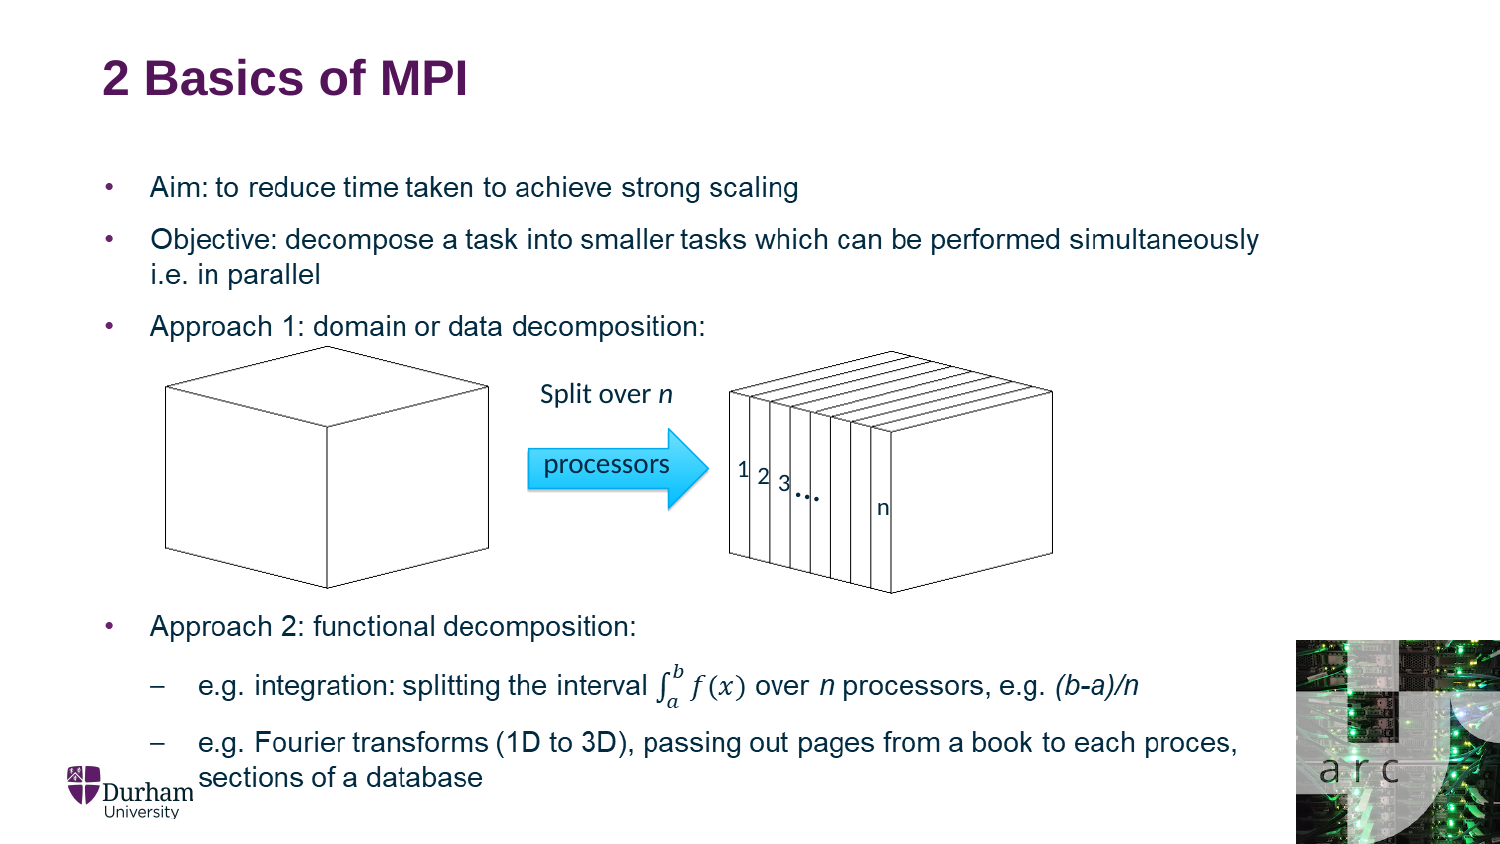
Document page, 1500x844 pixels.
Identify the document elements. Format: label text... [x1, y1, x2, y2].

picture [67, 766, 193, 819]
text_box [87, 159, 1283, 812]
title 2 Basics of MPI [101, 45, 1399, 187]
picture [1296, 640, 1500, 844]
